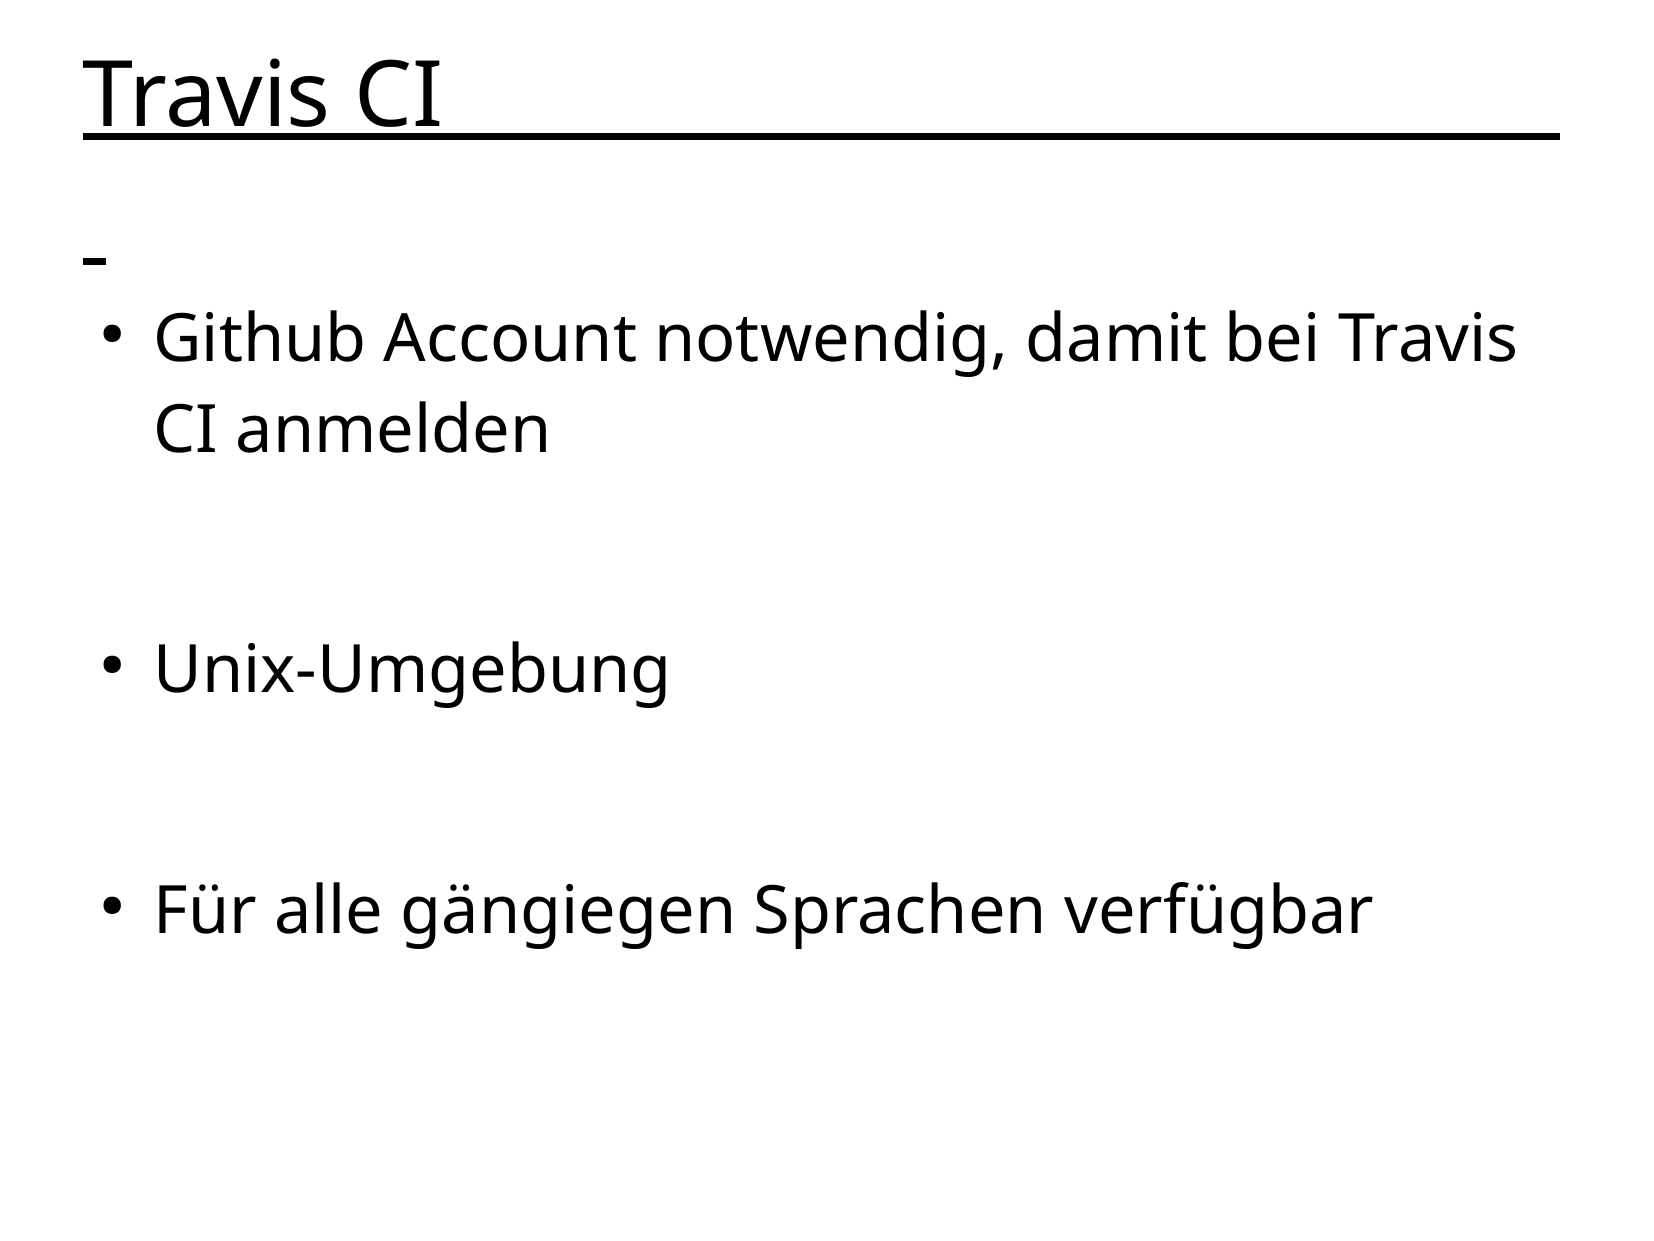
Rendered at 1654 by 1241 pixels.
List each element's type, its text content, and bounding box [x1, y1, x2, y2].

title Travis CI [82, 49, 1571, 257]
list Github Account notwendig, damit bei Travis CI anmelden Unix-Umgebung Für alle gängiegen Sprachen verfügbar [82, 290, 1571, 1010]
